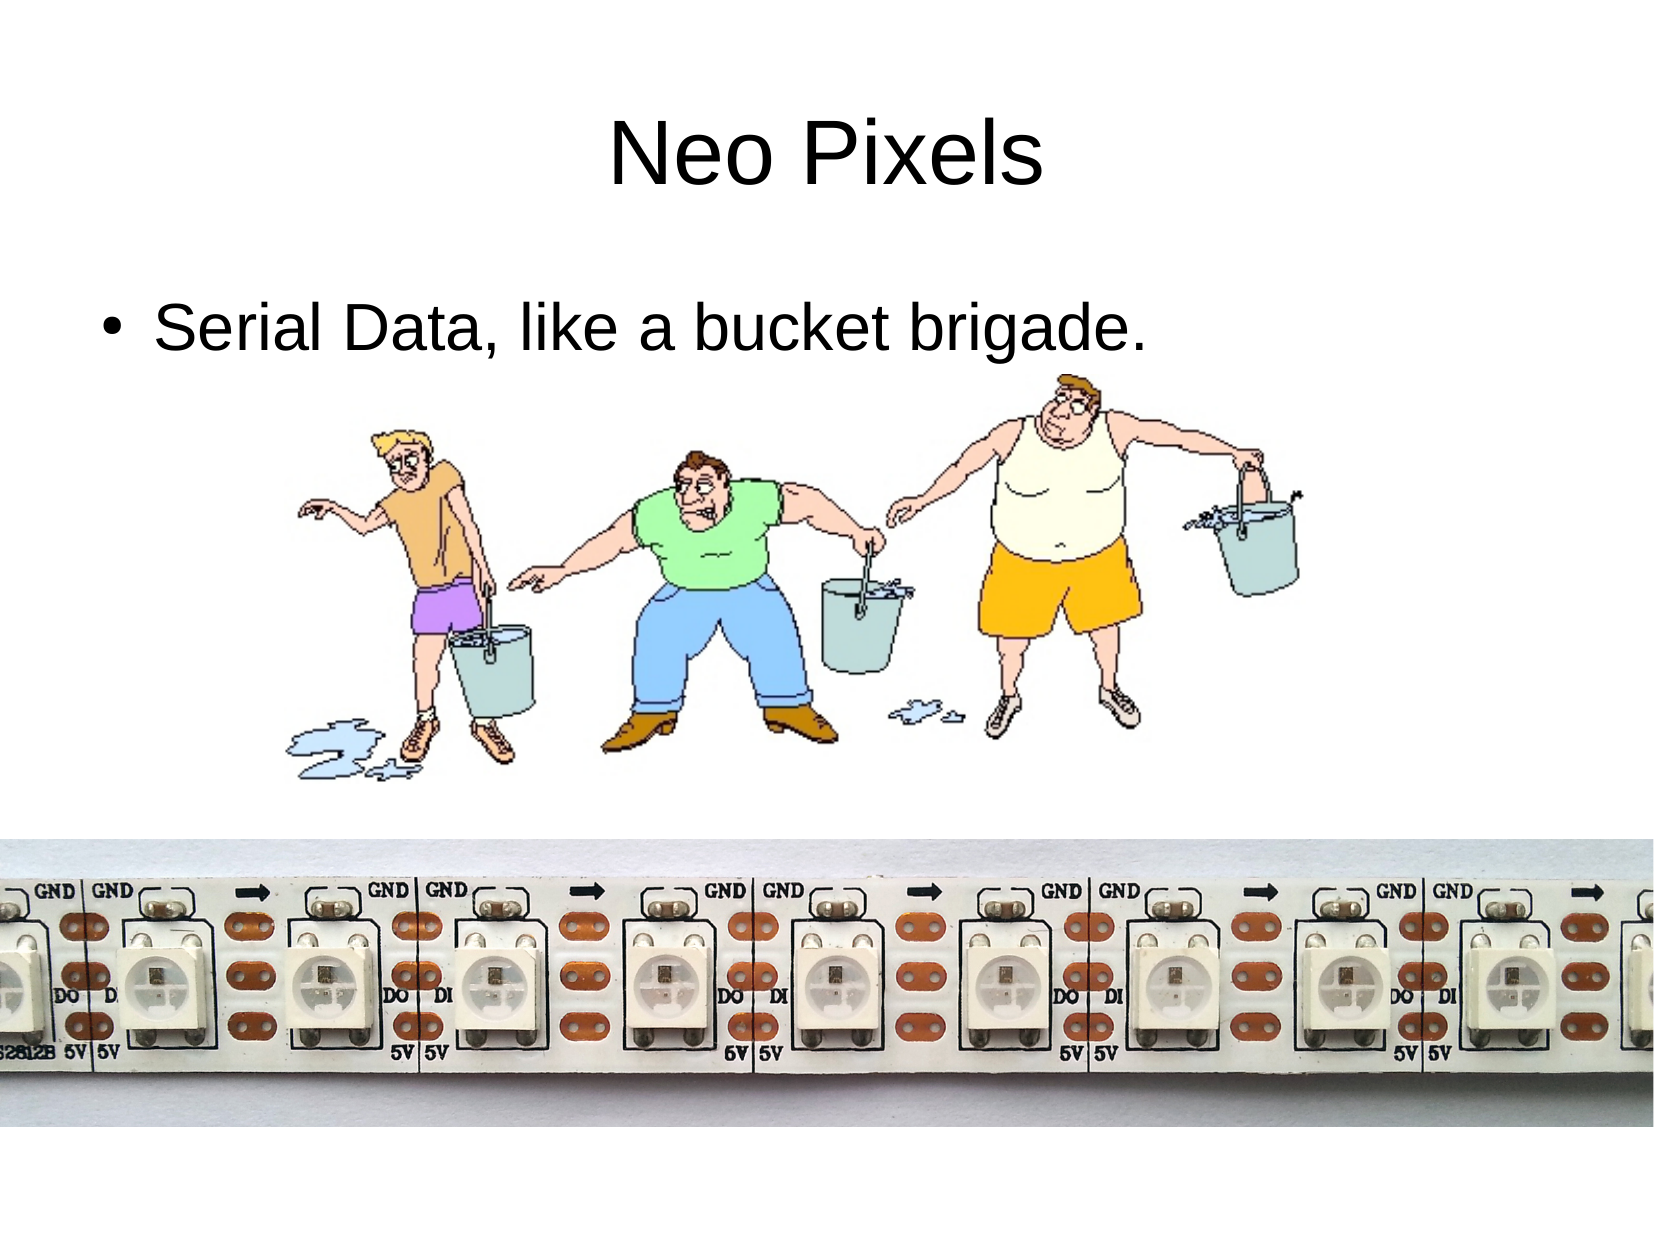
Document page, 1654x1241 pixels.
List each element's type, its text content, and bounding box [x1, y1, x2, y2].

list Serial Data, like a bucket brigade. [82, 290, 1571, 391]
picture [0, 839, 1654, 1127]
title Neo Pixels [82, 49, 1571, 257]
picture [284, 374, 1306, 784]
